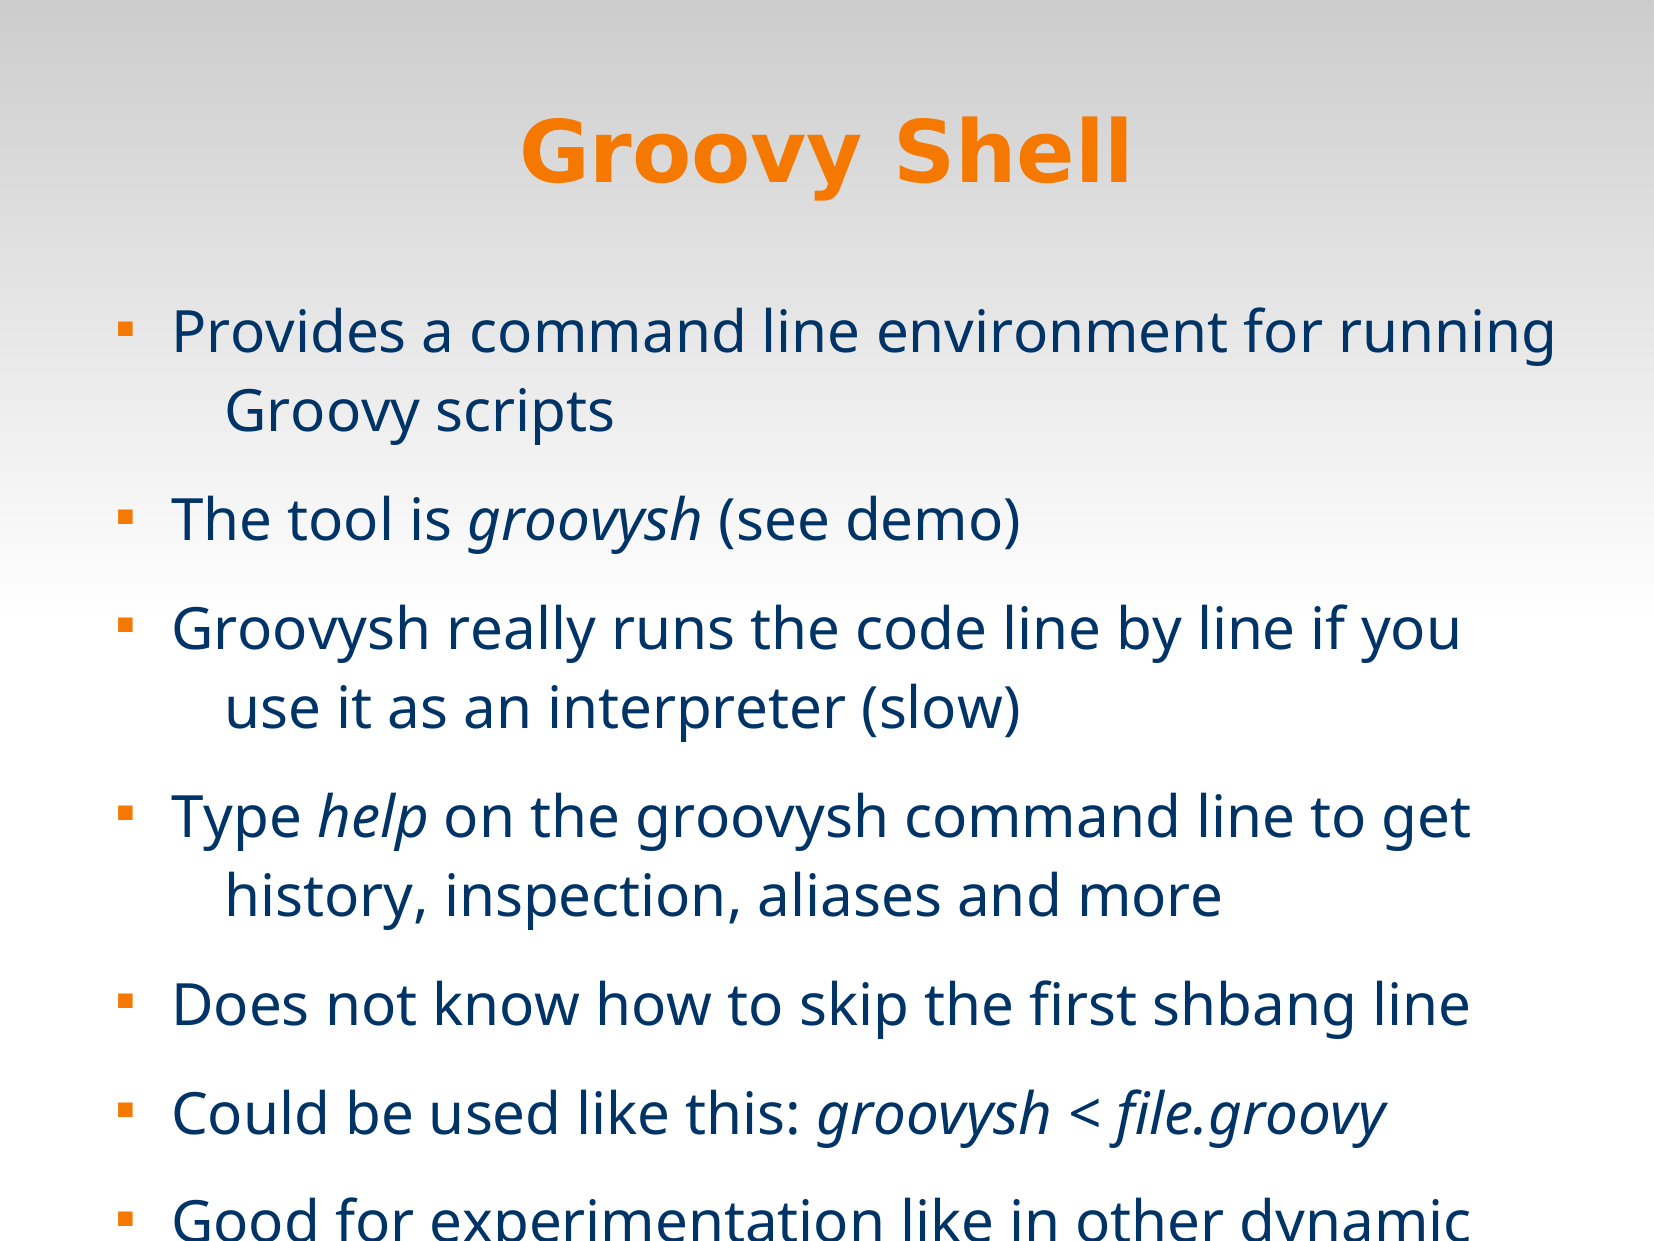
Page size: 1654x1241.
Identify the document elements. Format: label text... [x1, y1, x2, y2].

title Groovy Shell [82, 49, 1571, 257]
list Provides a command line environment for running Groovy scripts The tool is groovysh (see demo) Groovysh really runs the code line by line if you use it as an interpreter (slow) Type help on the groovysh command line to get history, inspection, aliases and more Does not know how to skip the first shbang line Could be used like this: groovysh < file.groovy Good for experimentation like in other dynamic languages [82, 290, 1571, 1213]
